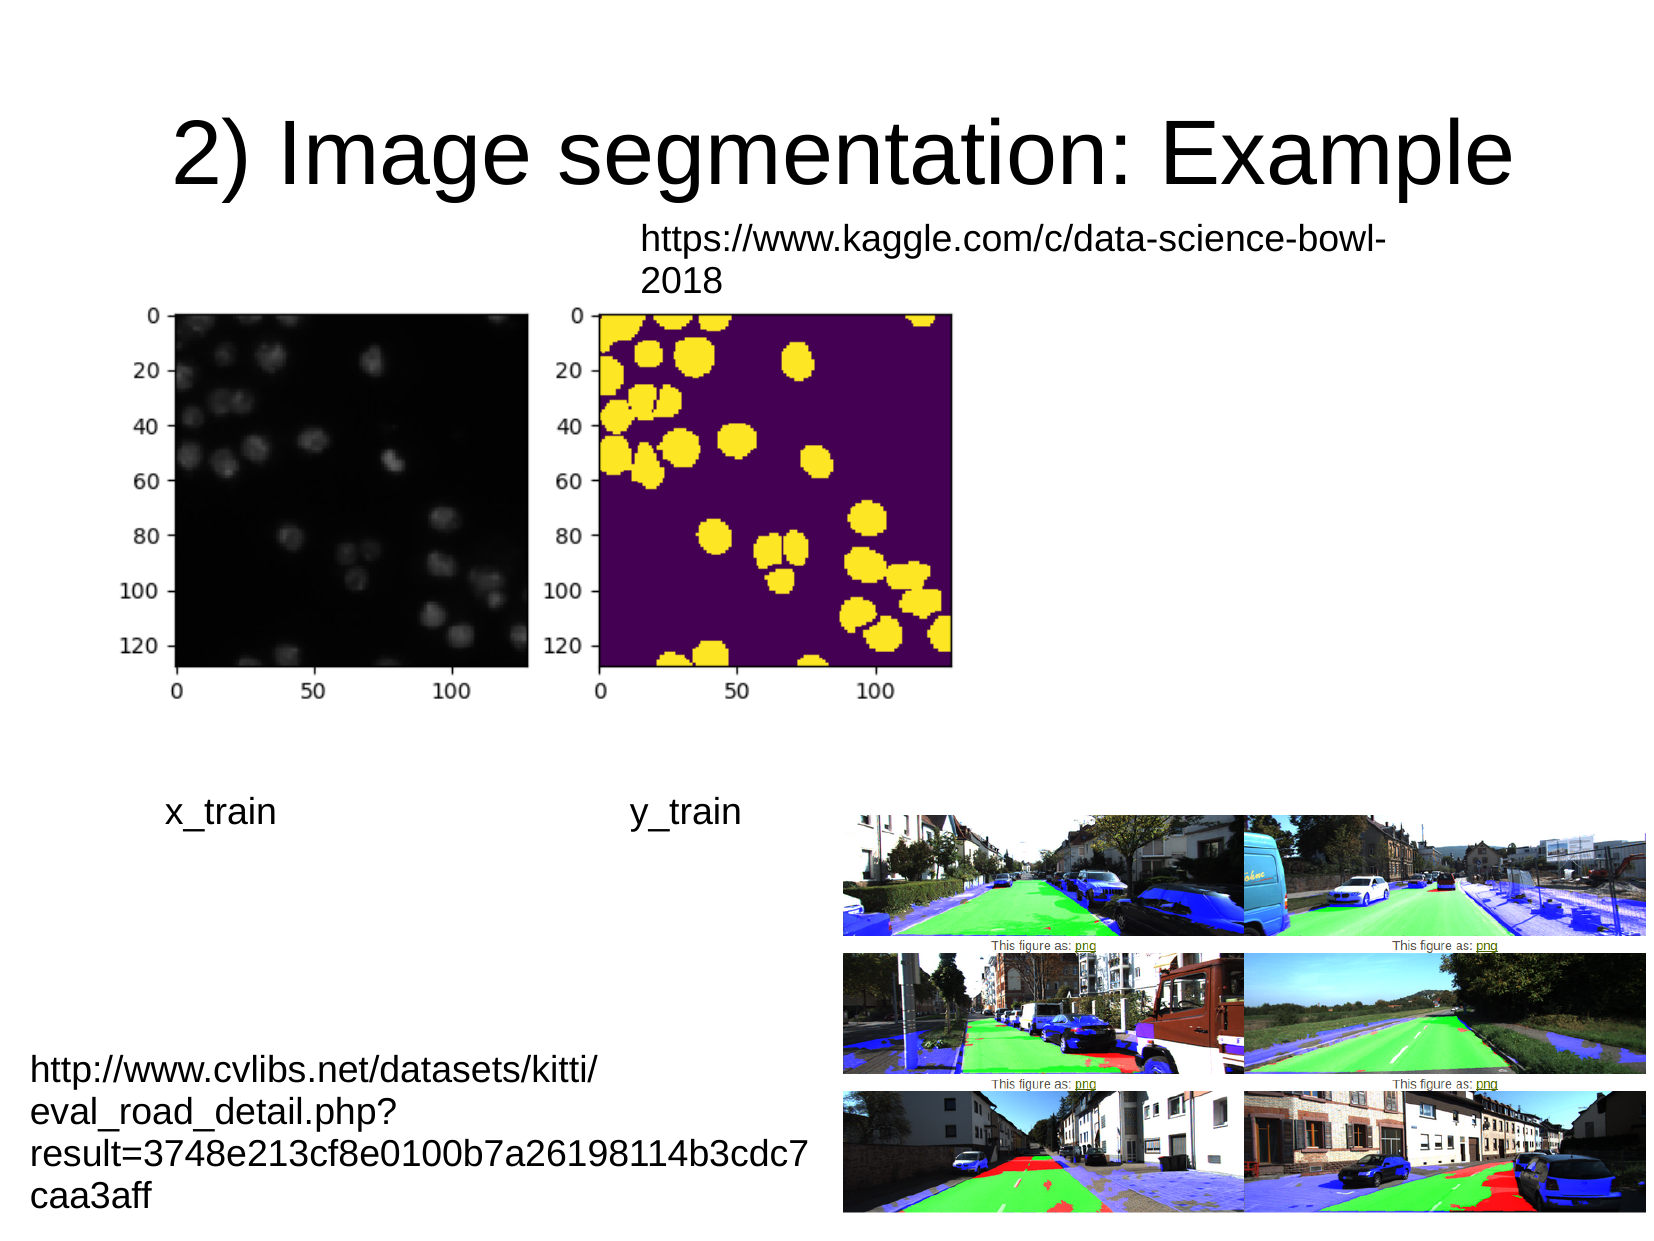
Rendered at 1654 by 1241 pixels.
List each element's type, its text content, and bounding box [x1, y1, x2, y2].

title 2) Image segmentation: Example [82, 49, 1571, 257]
picture [840, 795, 1654, 1217]
picture [707, 285, 718, 291]
text_box https://www.kaggle.com/c/data-science-bowl-2018 [625, 210, 1486, 267]
text_box http://www.cvlibs.net/datasets/kitti/eval_road_detail.php?result=3748e213cf8e0100b7a26198114b3cdc7caa3aff [15, 1041, 841, 1224]
text_box y_train [615, 783, 886, 841]
text_box x_train [150, 783, 496, 841]
picture [666, 285, 677, 291]
picture [50, 285, 1051, 750]
